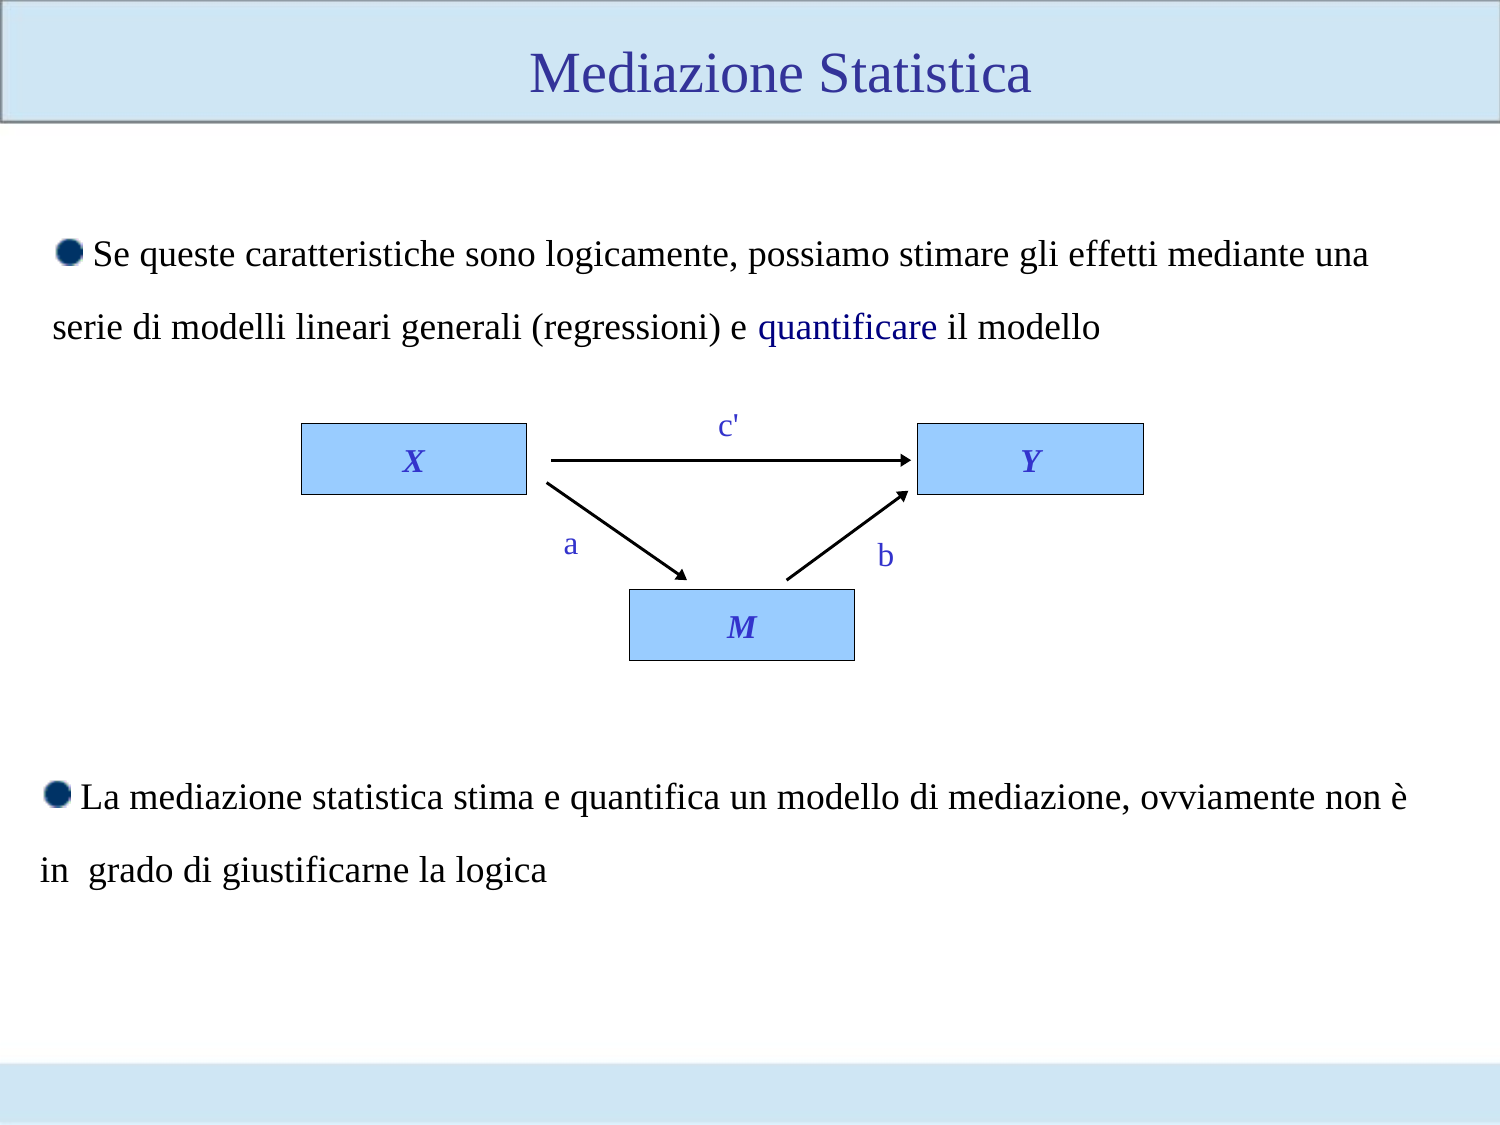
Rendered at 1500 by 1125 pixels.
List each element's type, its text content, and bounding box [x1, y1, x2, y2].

text_box La mediazione statistica stima e quantifica un modello di mediazione, ovviamente non è in grado di giustificarne la logica [25, 730, 1451, 898]
text_box Y [917, 423, 1144, 495]
text_box a [474, 514, 668, 621]
text_box Se queste caratteristiche sono logicamente, possiamo stimare gli effetti mediante una serie di modelli lineari generali (regressioni) e quantificare il modello [37, 187, 1463, 355]
picture [0, 0, 1500, 1125]
title Mediazione Statistica [249, 21, 1313, 117]
text_box b [789, 526, 983, 633]
text_box c' [631, 396, 826, 503]
text_box M [629, 589, 855, 661]
text_box X [301, 423, 527, 495]
